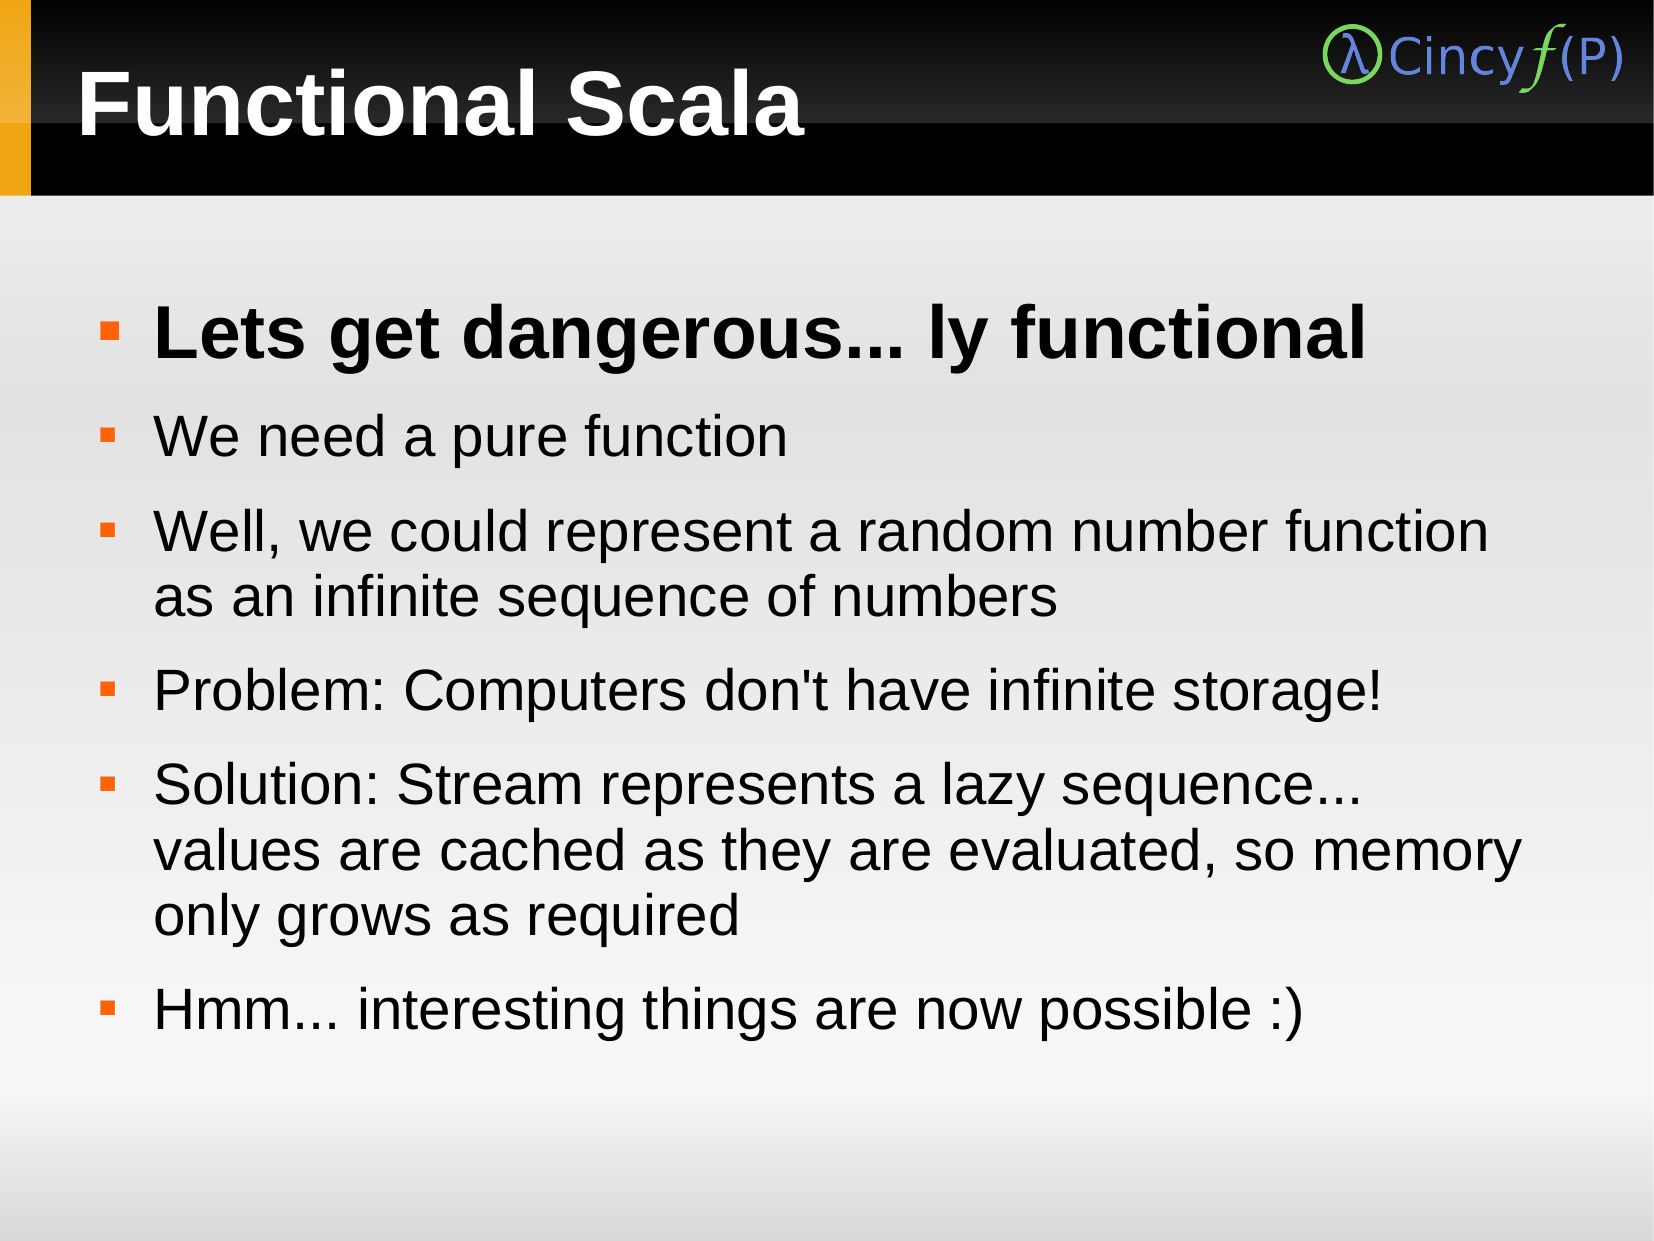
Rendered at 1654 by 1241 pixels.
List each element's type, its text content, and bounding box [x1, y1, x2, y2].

title Functional Scala [76, 0, 1565, 208]
picture [0, 0, 1654, 1241]
list Lets get dangerous... ly functional We need a pure function Well, we could represent a random number function as an infinite sequence of numbers Problem: Computers don't have infinite storage! Solution: Stream represents a lazy sequence... values are cached as they are evaluated, so memory only grows as required Hmm... interesting things are now possible :) [82, 290, 1538, 1094]
